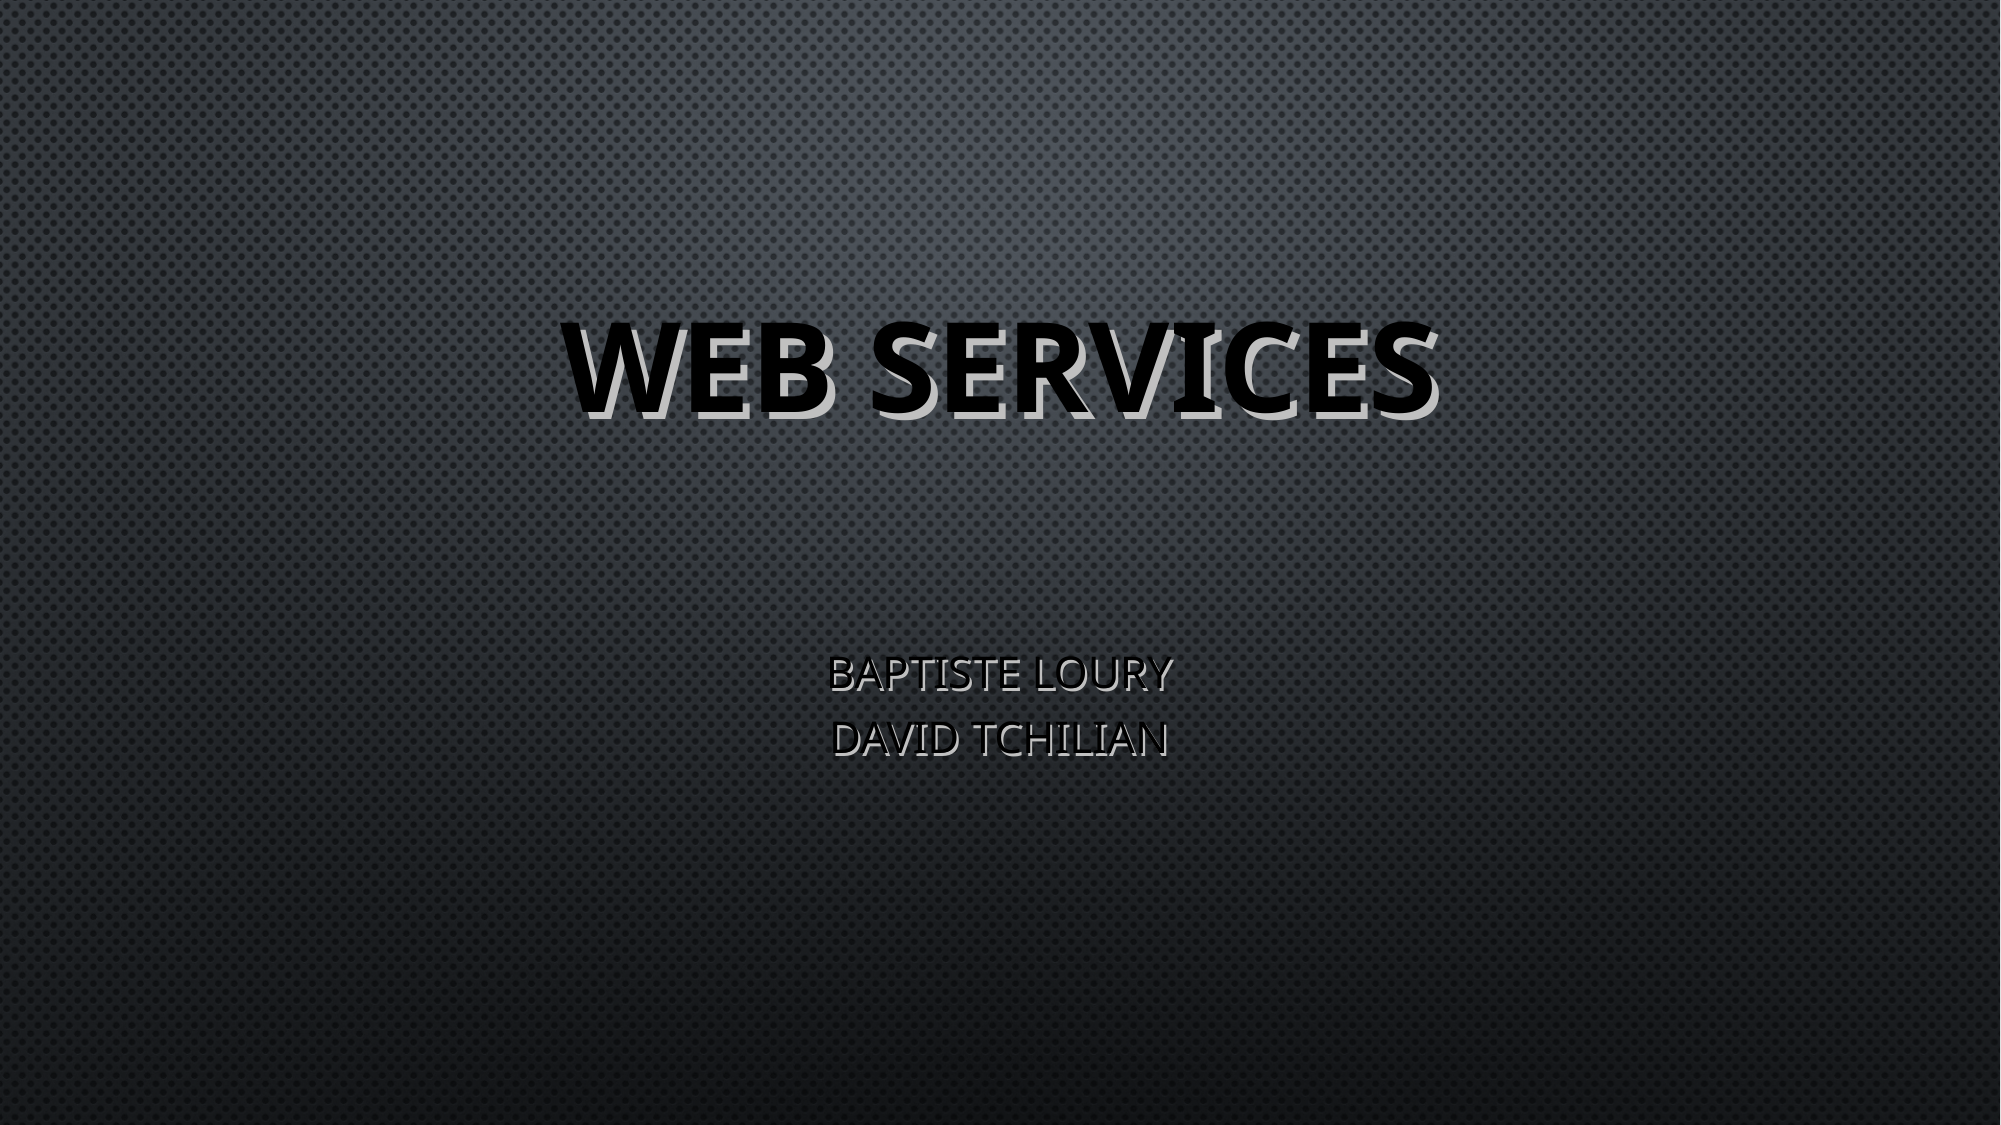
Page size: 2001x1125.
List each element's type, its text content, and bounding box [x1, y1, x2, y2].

title WEB SERVICES [287, 99, 1711, 625]
subtitle Baptiste LOURY David TCHILIAN [287, 637, 1711, 951]
